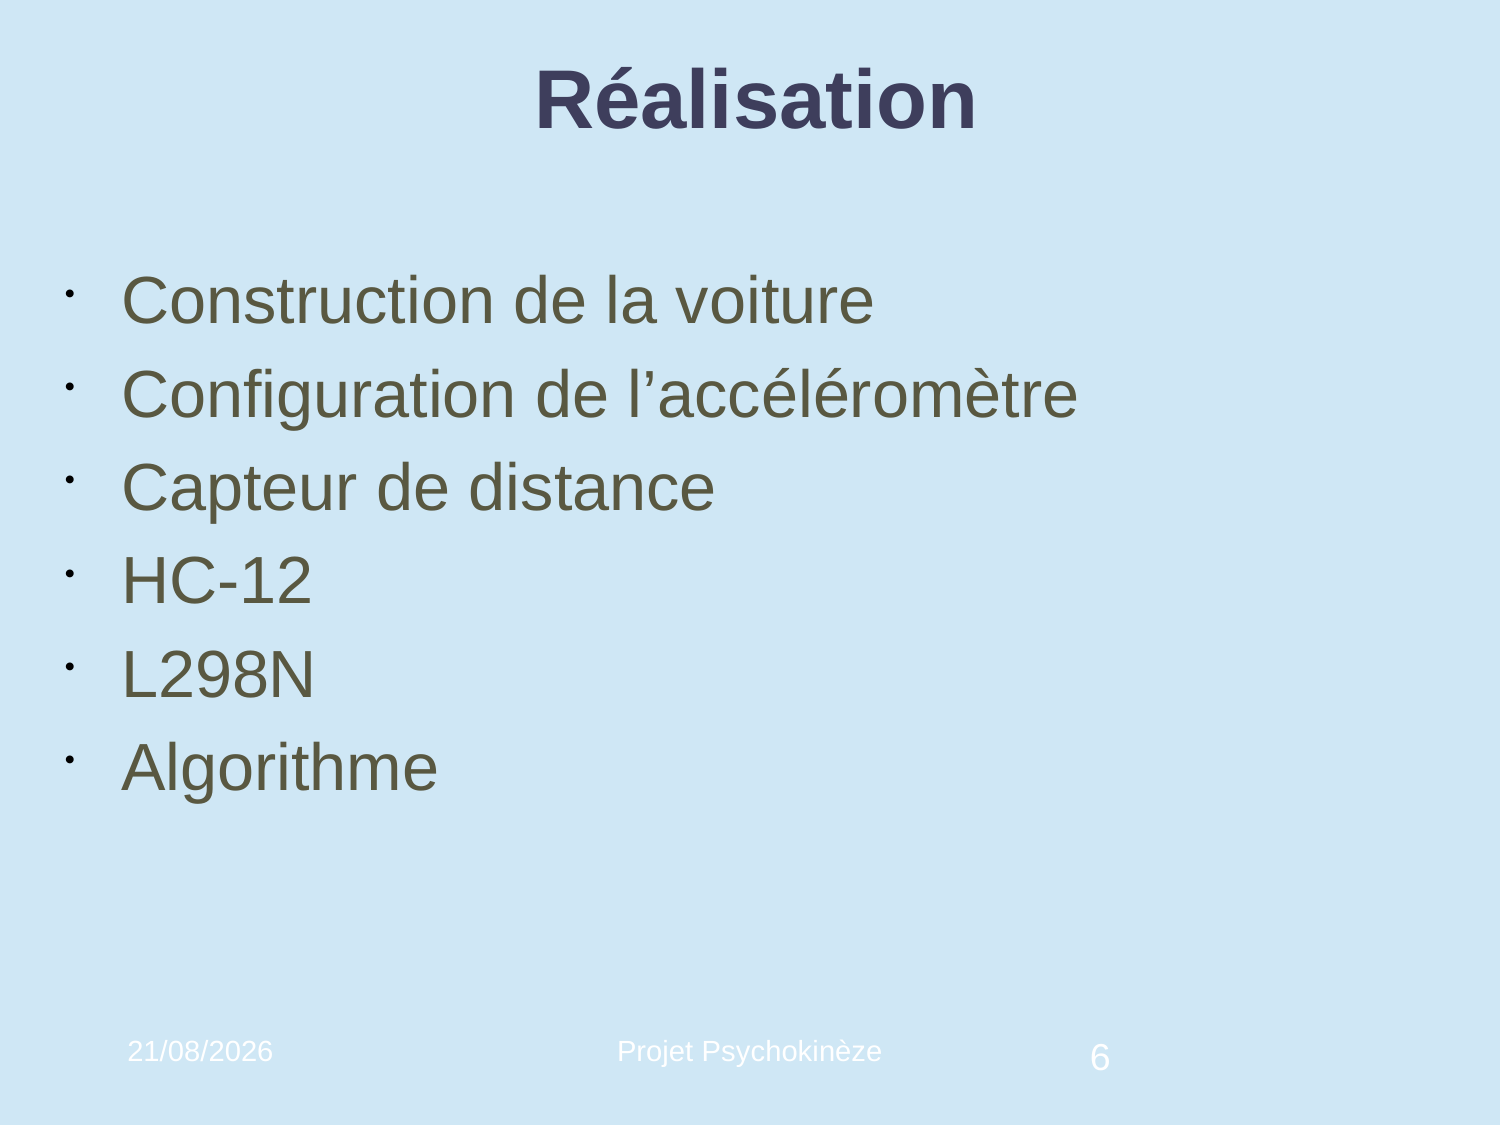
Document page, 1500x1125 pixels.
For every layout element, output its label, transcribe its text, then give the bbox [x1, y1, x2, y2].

slide_number <numéro> [1074, 1025, 1388, 1100]
title Réalisation [50, 37, 1463, 149]
list Construction de la voiture Configuration de l’accéléromètre Capteur de distance HC-12 L298N Algorithme [50, 249, 1463, 1000]
